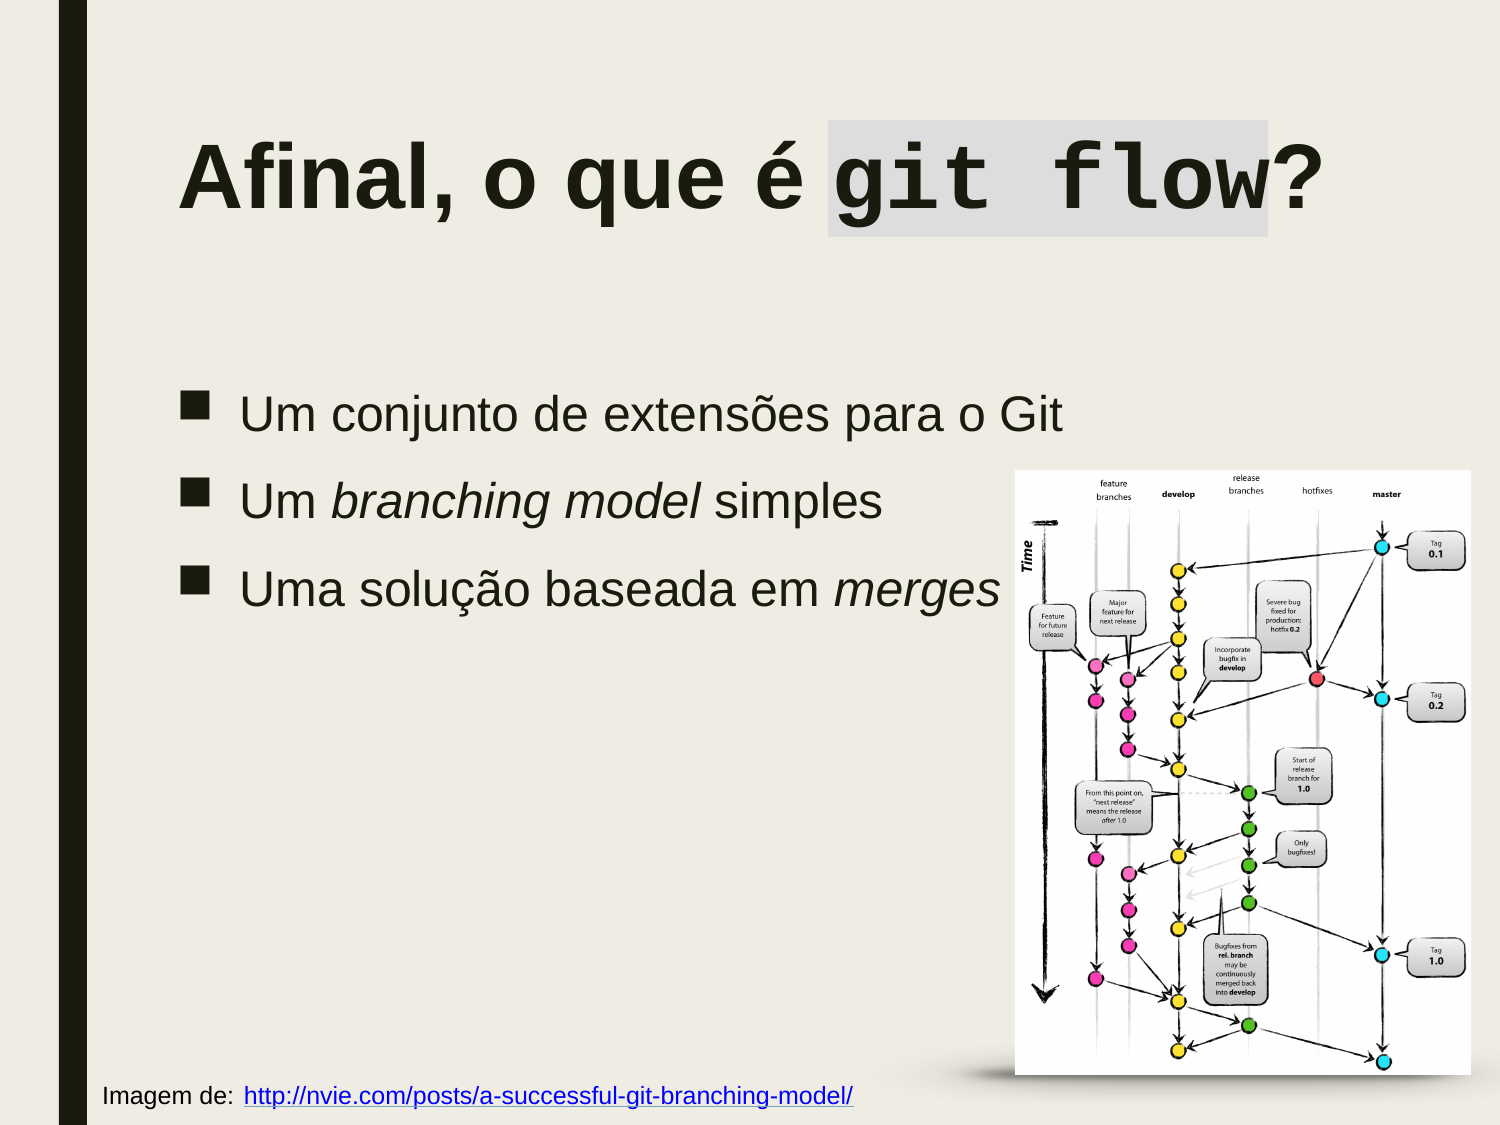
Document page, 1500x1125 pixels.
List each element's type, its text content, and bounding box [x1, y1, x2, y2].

text_box Imagem de: http://nvie.com/posts/a-successful-git-branching-model/ [99, 1077, 855, 1110]
text_box [736, 470, 1500, 1125]
text_box s [976, 567, 1002, 617]
text_box Um conjunto de extensões para o Git Um branching model simples Uma solução baseada em merge [174, 351, 1068, 617]
title Afinal, o que é git flow? [174, 114, 1328, 305]
